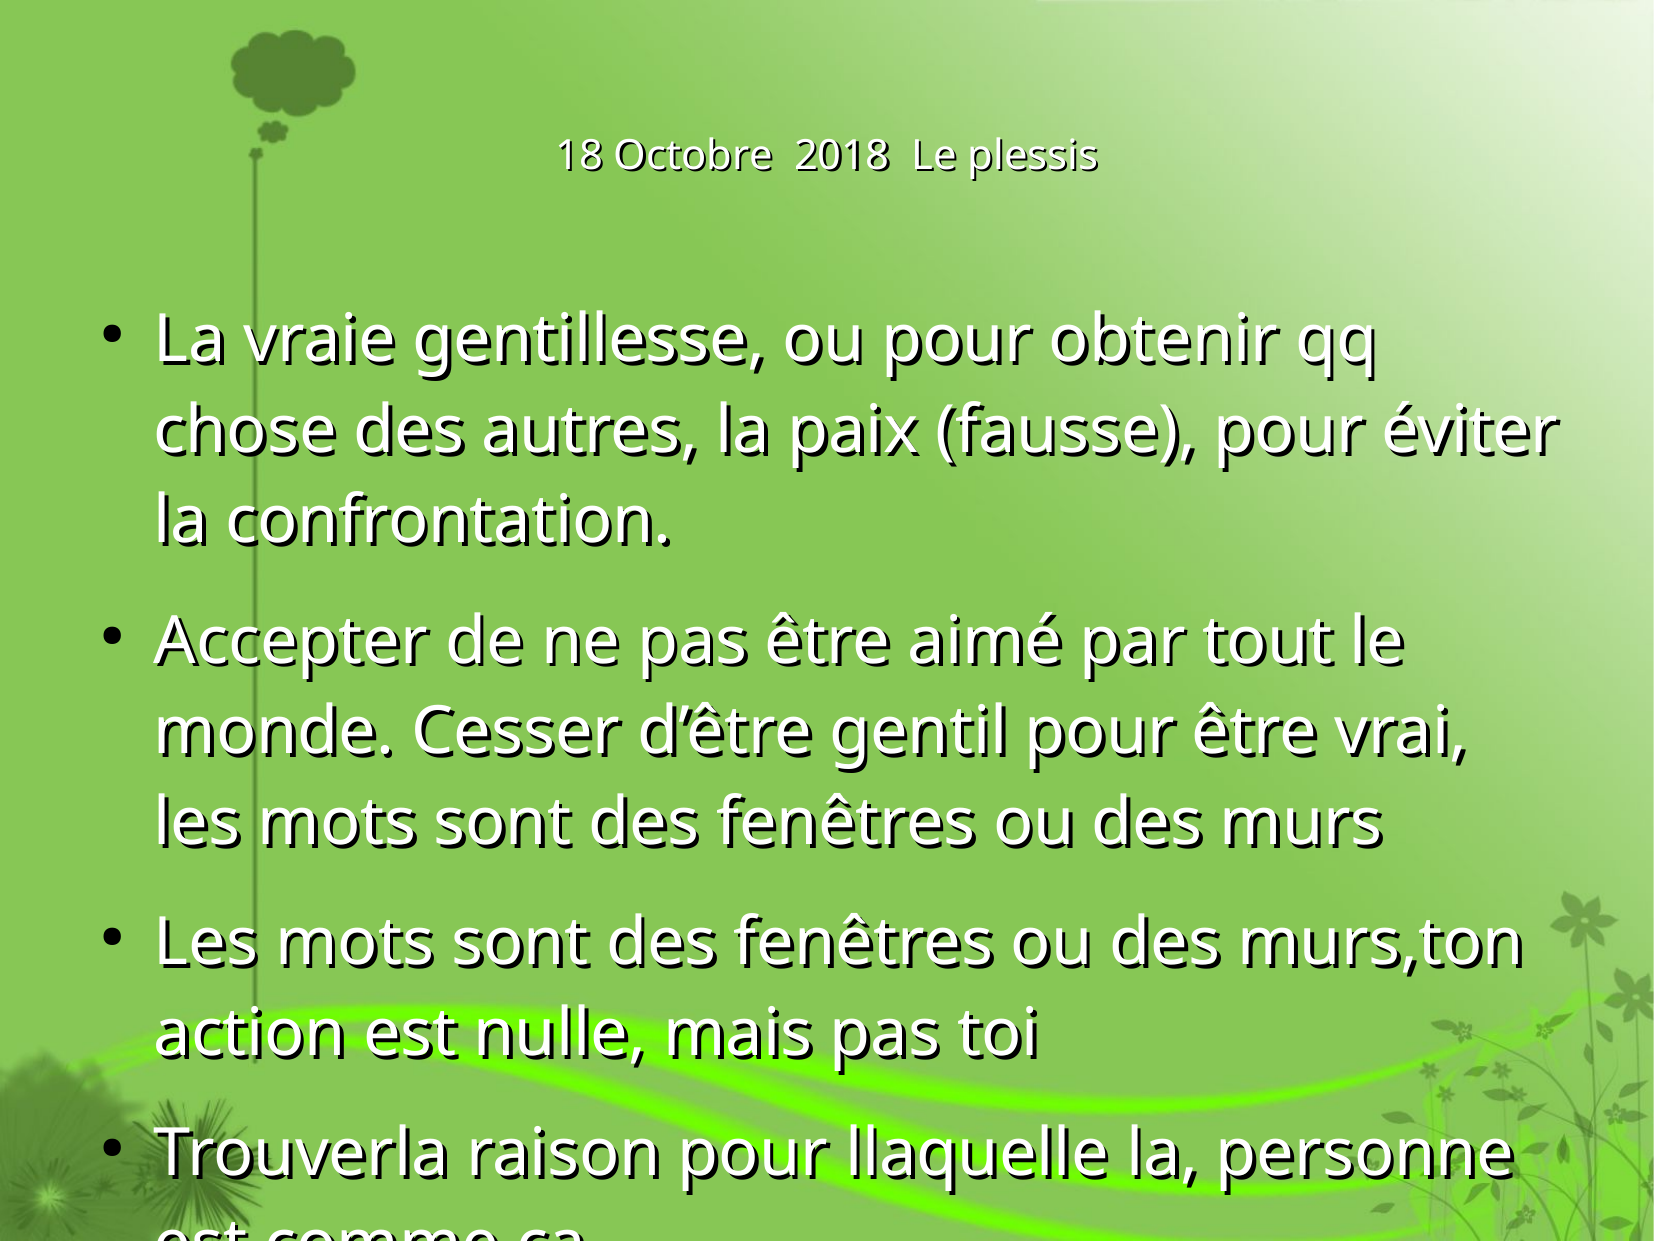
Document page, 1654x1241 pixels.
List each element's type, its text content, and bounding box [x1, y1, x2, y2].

title 18 Octobre 2018 Le plessis [82, 49, 1571, 257]
picture [0, 0, 1654, 1241]
list La vraie gentillesse, ou pour obtenir qq chose des autres, la paix (fausse), pour éviter la confrontation. Accepter de ne pas être aimé par tout le monde. Cesser d’être gentil pour être vrai, les mots sont des fenêtres ou des murs Les mots sont des fenêtres ou des murs,ton action est nulle, mais pas toi Trouverla raison pour llaquelle la, personne est comme ça, [82, 290, 1571, 1241]
